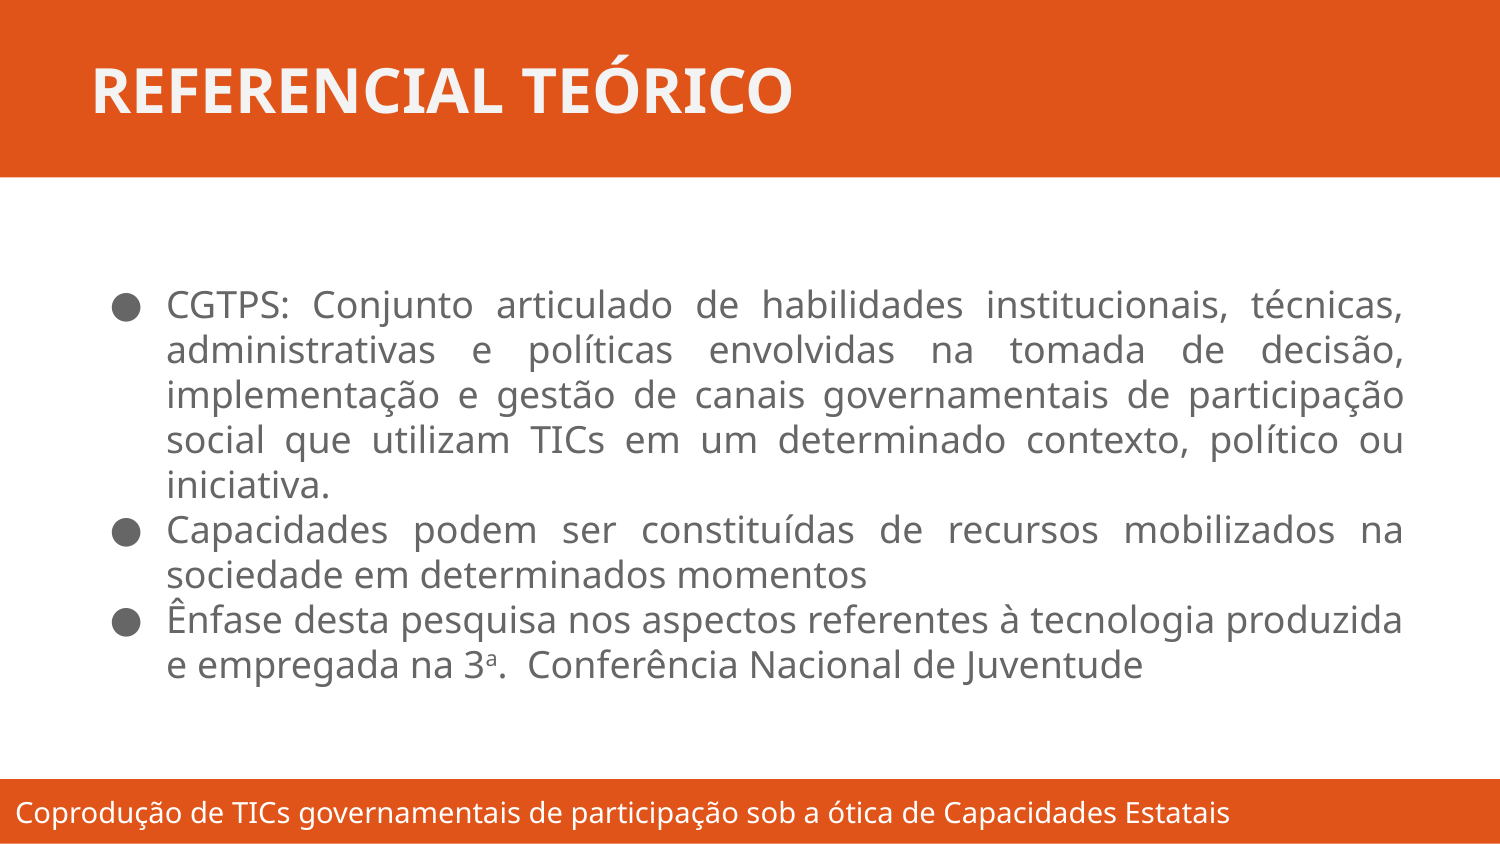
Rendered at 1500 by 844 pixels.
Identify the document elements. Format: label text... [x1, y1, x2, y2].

text_box REFERENCIAL TEÓRICO [0, 0, 1500, 178]
list CGTPS: Conjunto articulado de habilidades institucionais, técnicas, administrativas e políticas envolvidas na tomada de decisão, implementação e gestão de canais governamentais de participação social que utilizam TICs em um determinado contexto, político ou iniciativa. Capacidades podem ser constituídas de recursos mobilizados na sociedade em determinados momentos Ênfase desta pesquisa nos aspectos referentes à tecnologia produzida e empregada na 3a. Conferência Nacional de Juventude [76, 215, 1420, 630]
text_box Coprodução de TICs governamentais de participação sob a ótica de Capacidades Estatais [0, 779, 1500, 844]
